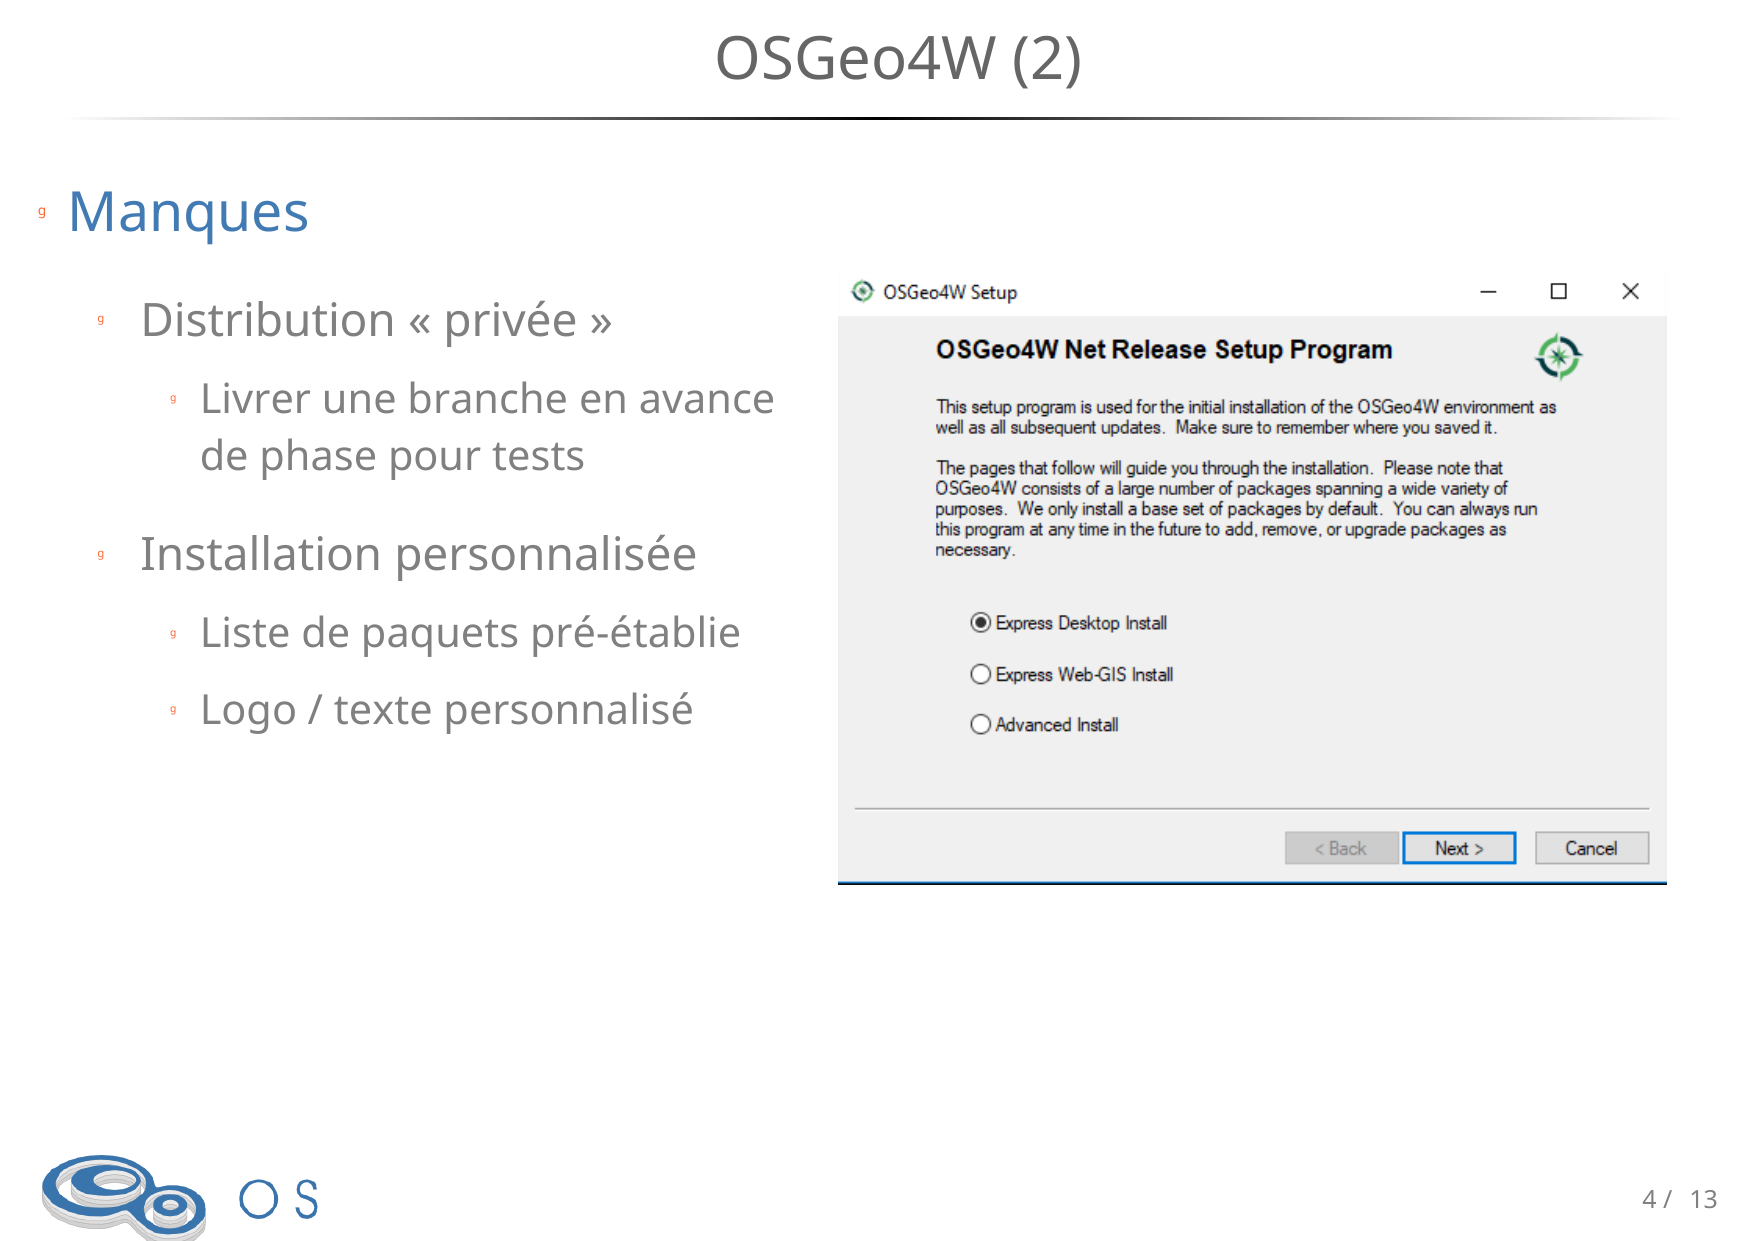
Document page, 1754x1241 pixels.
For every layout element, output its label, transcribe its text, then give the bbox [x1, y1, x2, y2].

title OSGeo4W (2) [31, 14, 1754, 98]
picture [42, 1155, 583, 1241]
picture [838, 271, 1667, 885]
list Manques Distribution « privée » Livrer une branche en avance de phase pour tests Installation personnalisée Liste de paquets pré-établie Logo / texte personnalisé [37, 172, 815, 1090]
